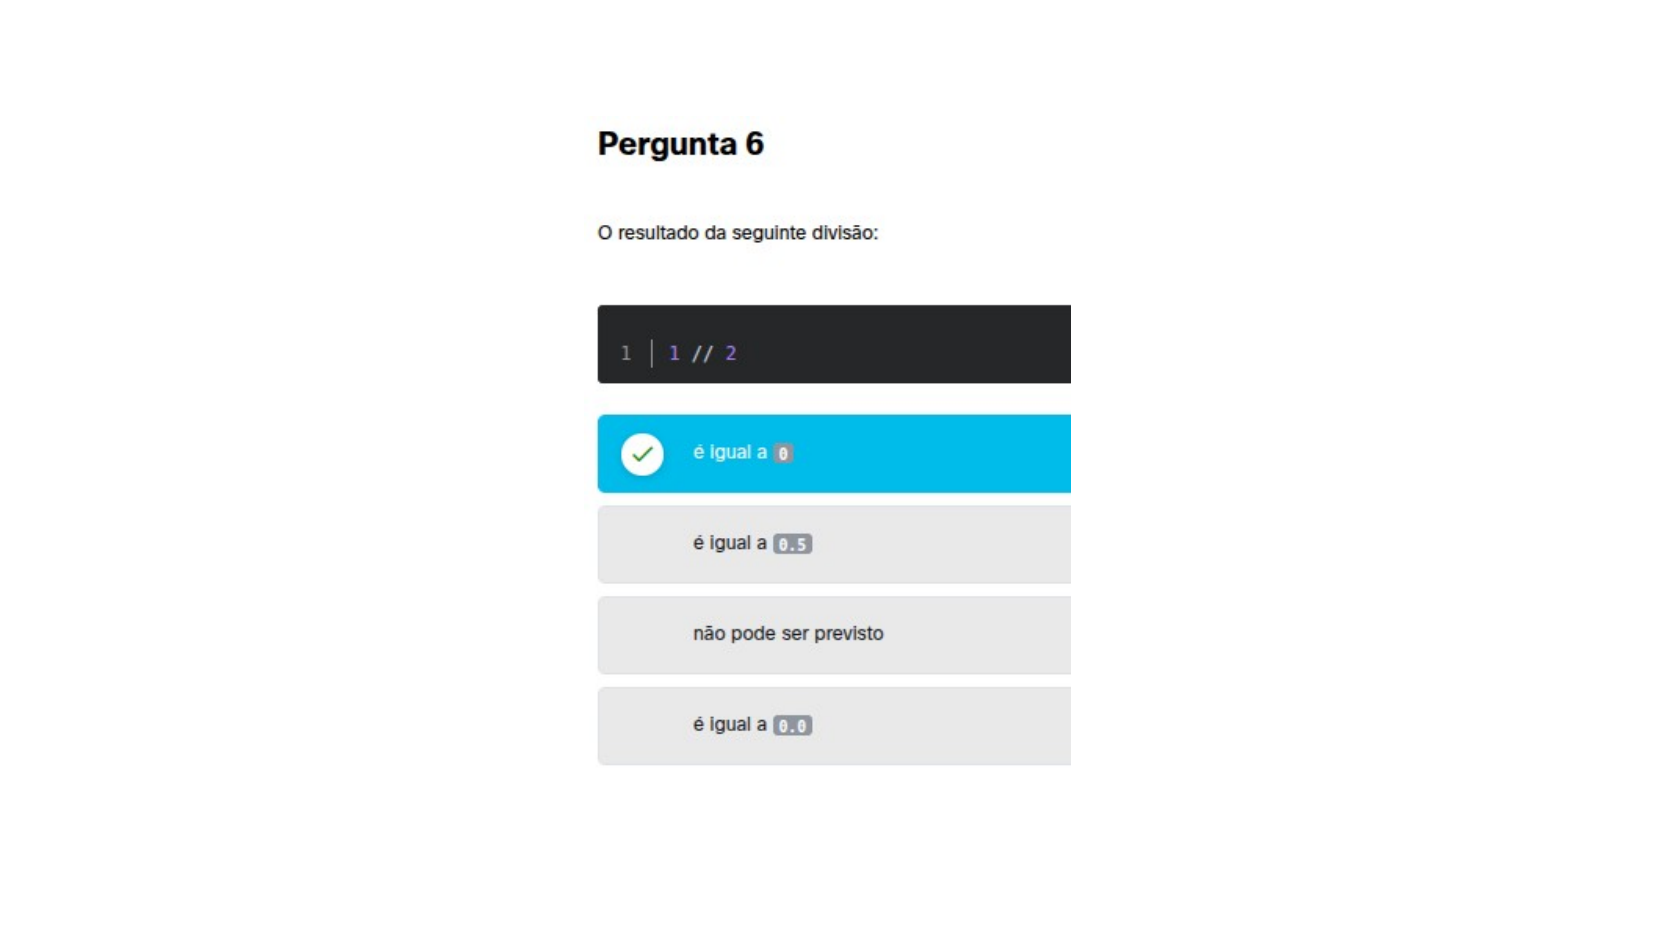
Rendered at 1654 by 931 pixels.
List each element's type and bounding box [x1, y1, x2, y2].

picture [621, 431, 665, 477]
picture [710, 441, 798, 466]
picture [584, 116, 1071, 814]
picture [691, 445, 705, 459]
